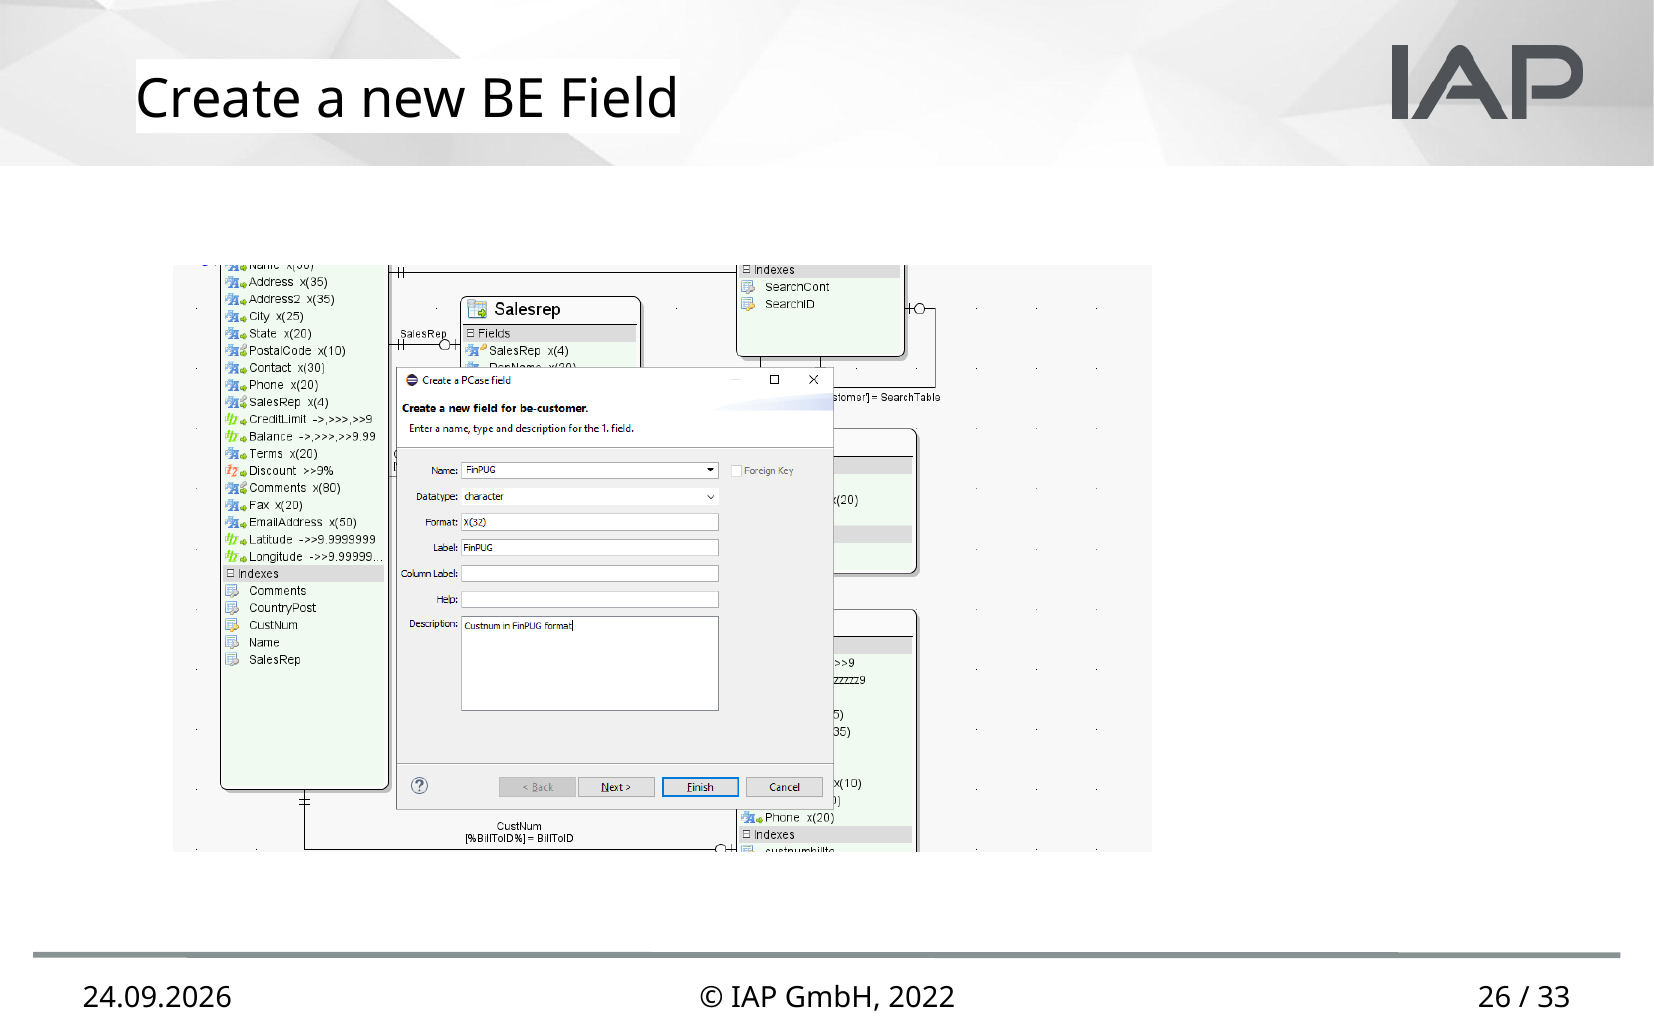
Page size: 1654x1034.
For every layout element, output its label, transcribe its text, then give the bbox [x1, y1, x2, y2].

title Create a new BE Field [135, 41, 1264, 152]
picture [0, 0, 1654, 166]
picture [173, 265, 1152, 852]
